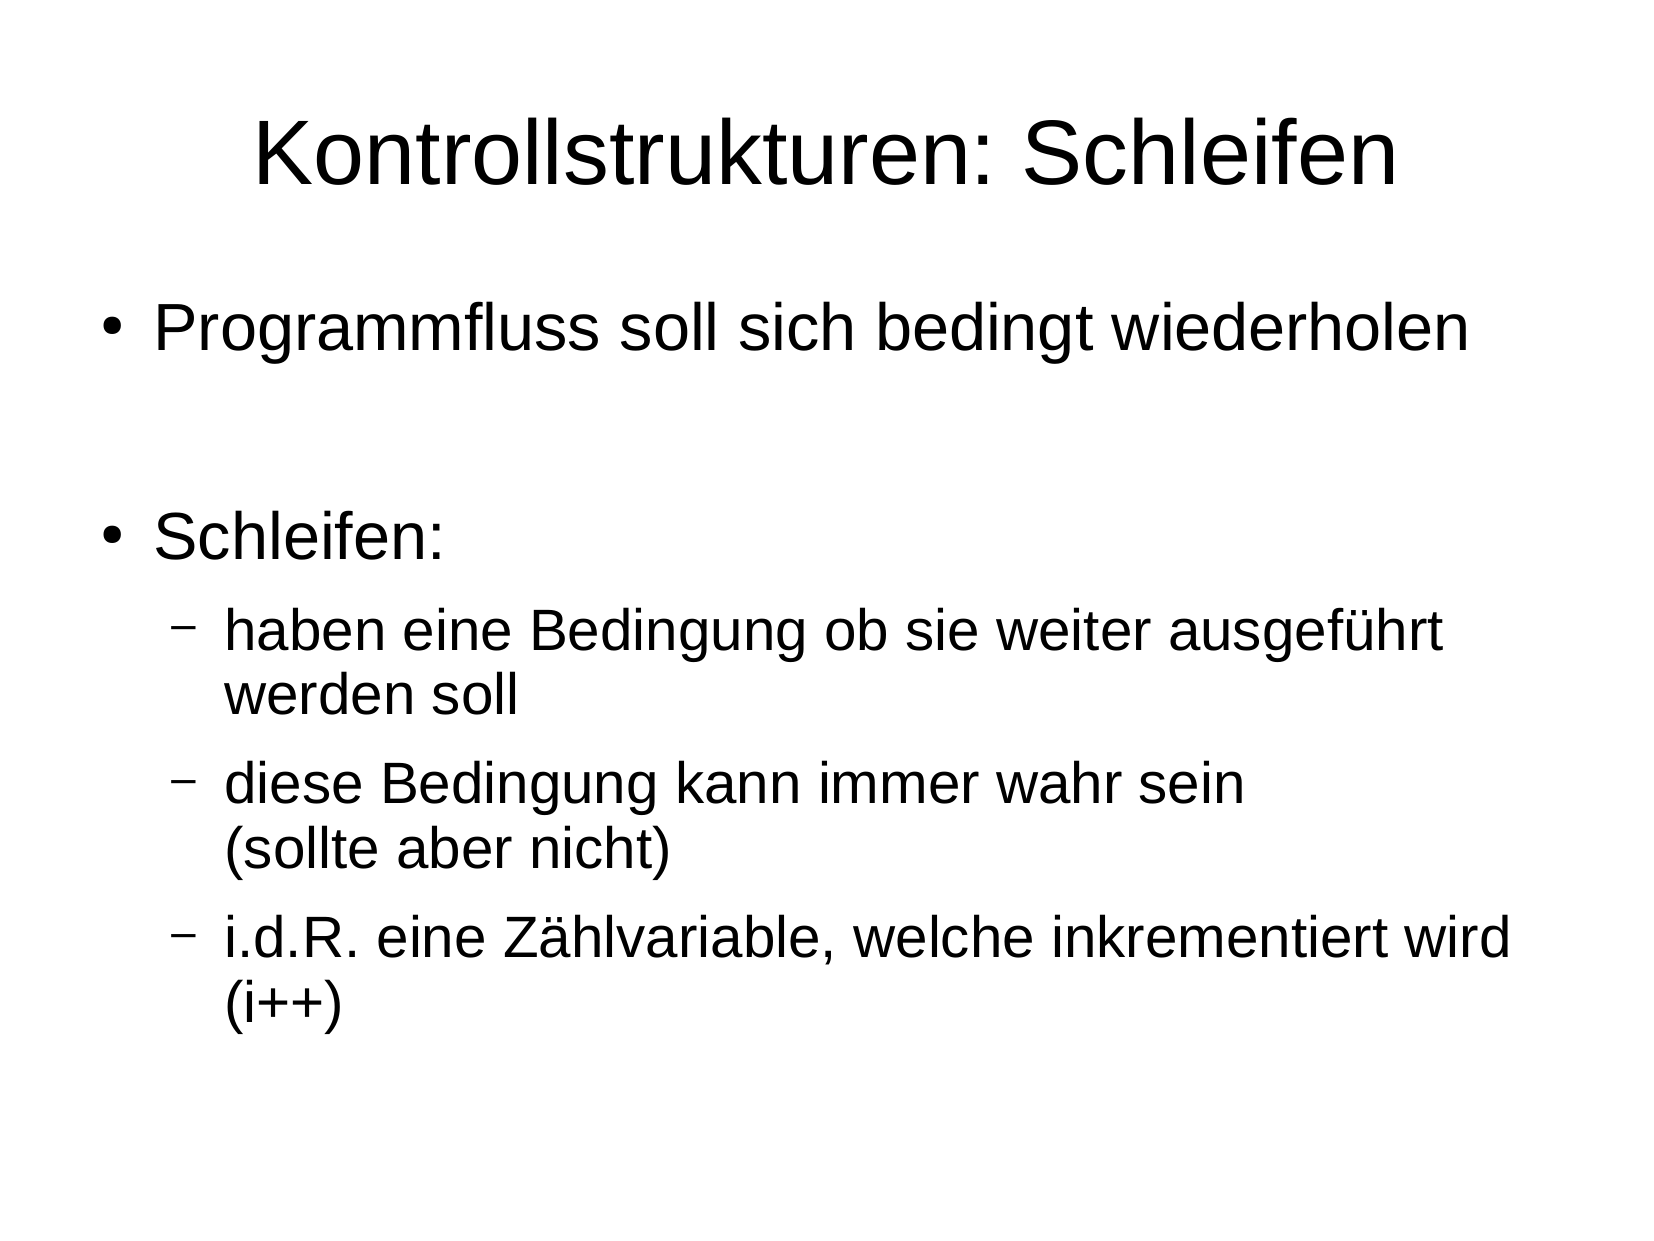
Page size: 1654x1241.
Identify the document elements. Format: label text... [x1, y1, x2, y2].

list Programmfluss soll sich bedingt wiederholen Schleifen: haben eine Bedingung ob sie weiter ausgeführt werden soll diese Bedingung kann immer wahr sein (sollte aber nicht) i.d.R. eine Zählvariable, welche inkrementiert wird (i++) [82, 290, 1571, 1216]
title Kontrollstrukturen: Schleifen [82, 49, 1571, 257]
